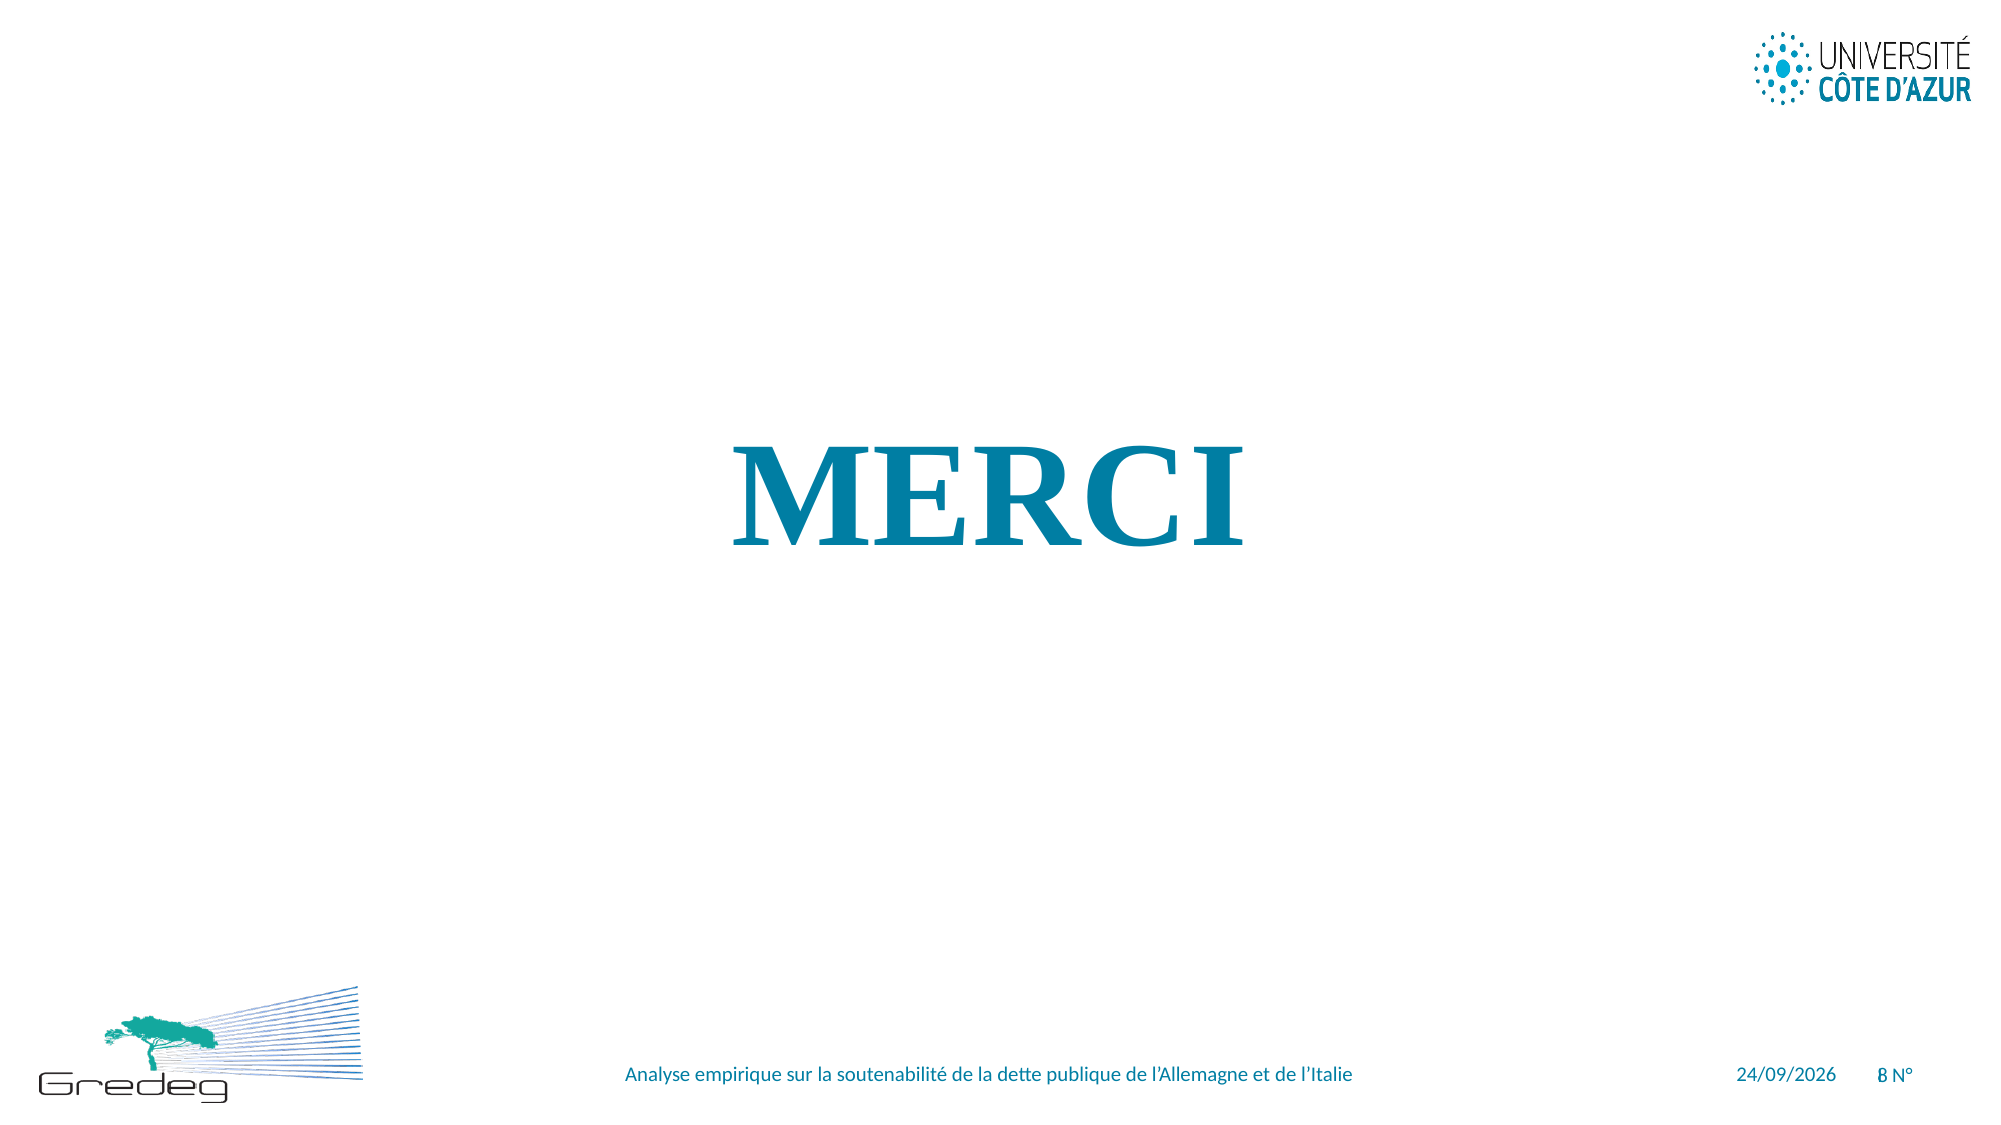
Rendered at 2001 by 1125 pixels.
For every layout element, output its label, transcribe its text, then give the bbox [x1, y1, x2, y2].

text_box MERCI [239, 408, 1740, 619]
text_box [1862, 1043, 1952, 1104]
text_box Analyse empirique sur la soutenabilité de la dette publique de l’Allemagne et de l’Italie [477, 1042, 1502, 1103]
text_box 29/01/2024 [1721, 1042, 1876, 1103]
